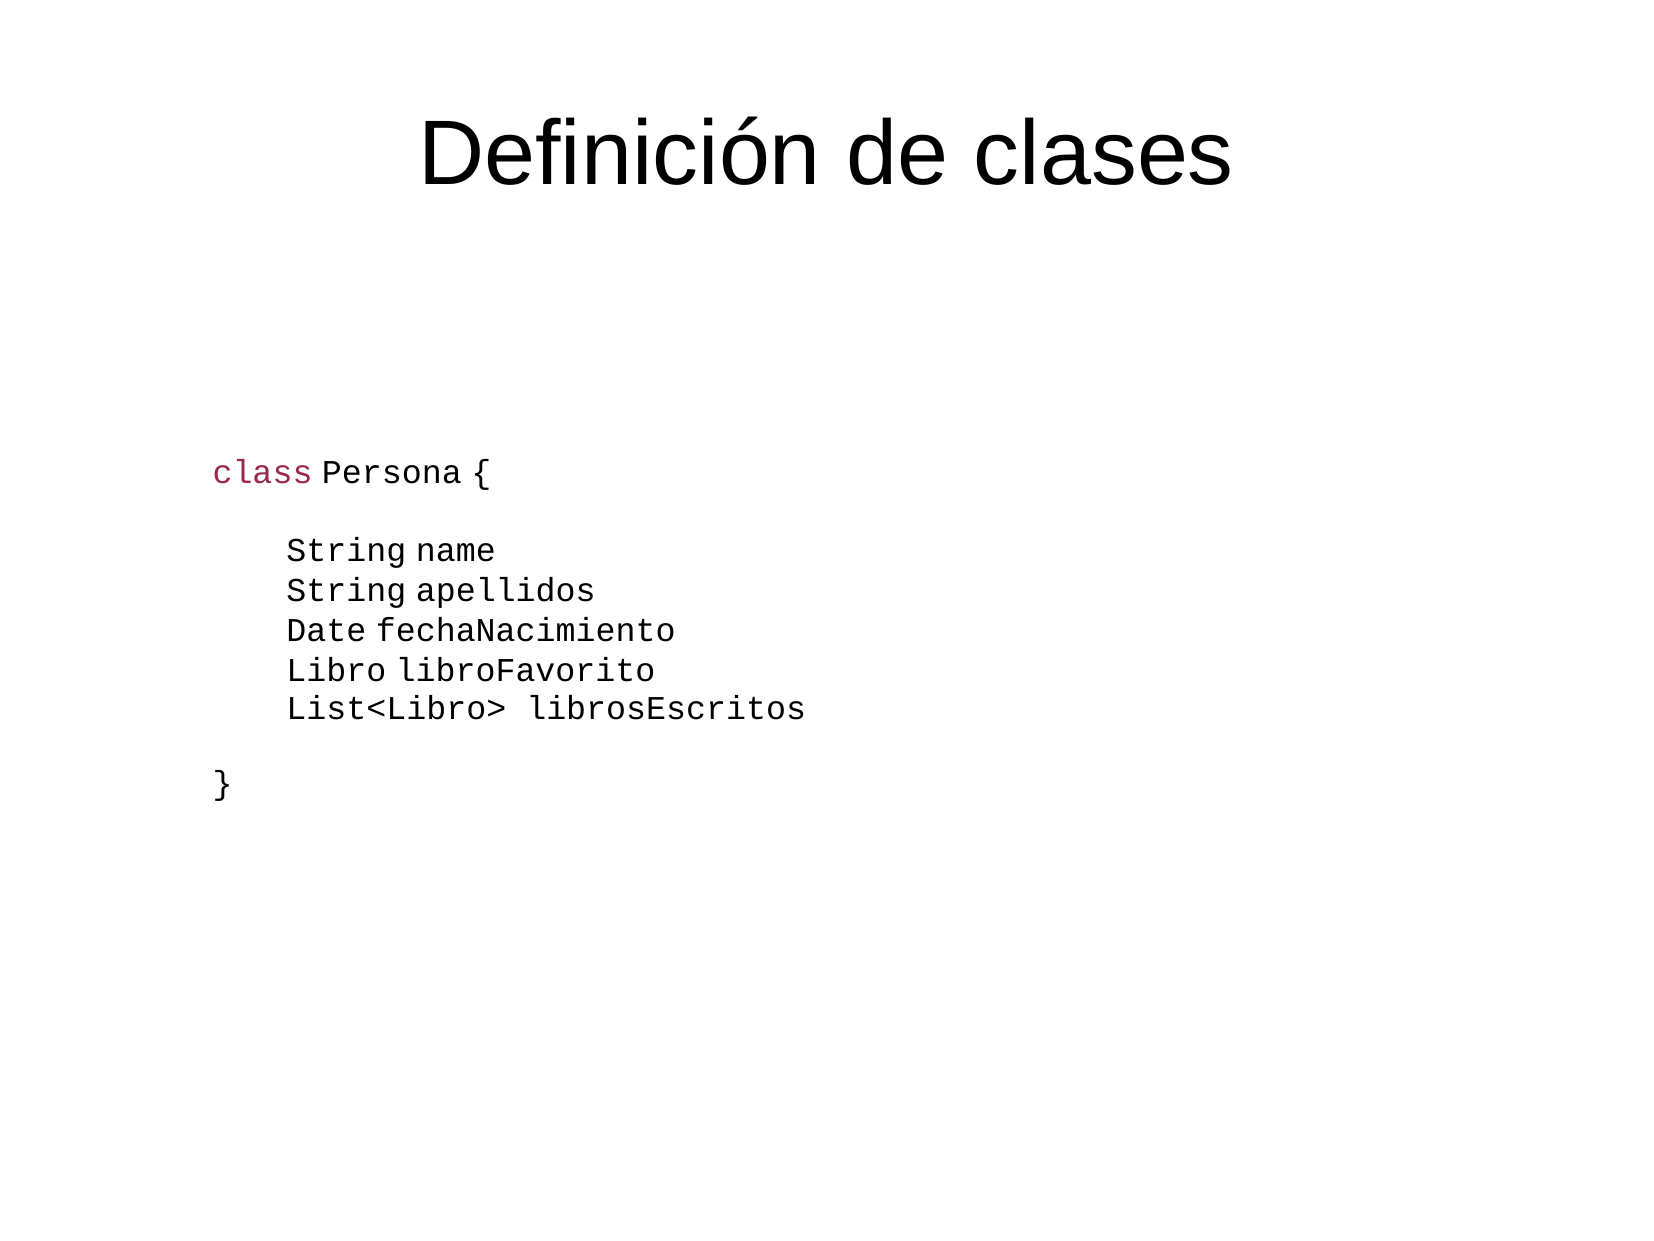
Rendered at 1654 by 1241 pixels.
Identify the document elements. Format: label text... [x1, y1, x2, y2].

subtitle class Persona { String name String apellidos Date fechaNacimiento Libro libroFavorito List<Libro> librosEscritos } [212, 379, 1654, 1099]
title Definición de clases [82, 49, 1571, 257]
